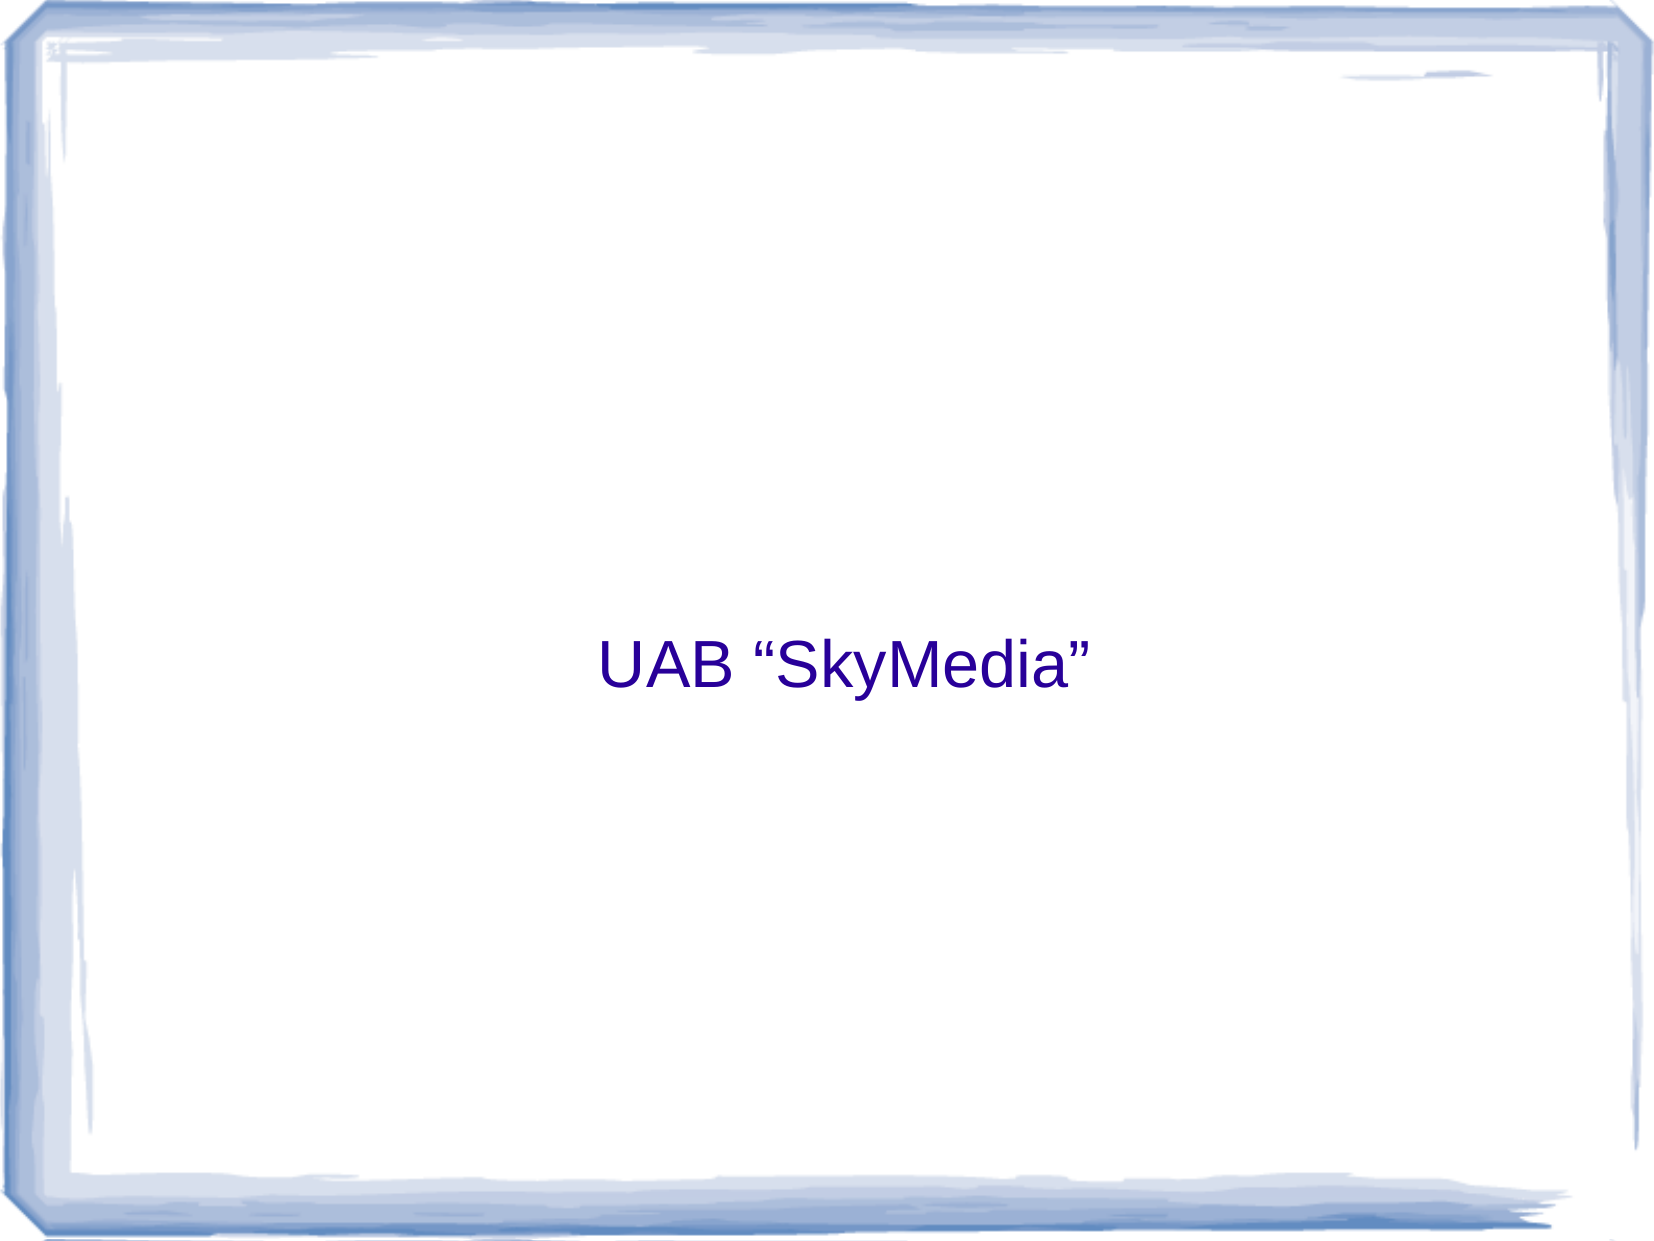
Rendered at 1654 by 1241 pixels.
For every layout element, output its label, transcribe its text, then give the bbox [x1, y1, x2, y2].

subtitle UAB “SkyMedia” [118, 324, 1571, 1004]
picture [0, 0, 1654, 1241]
